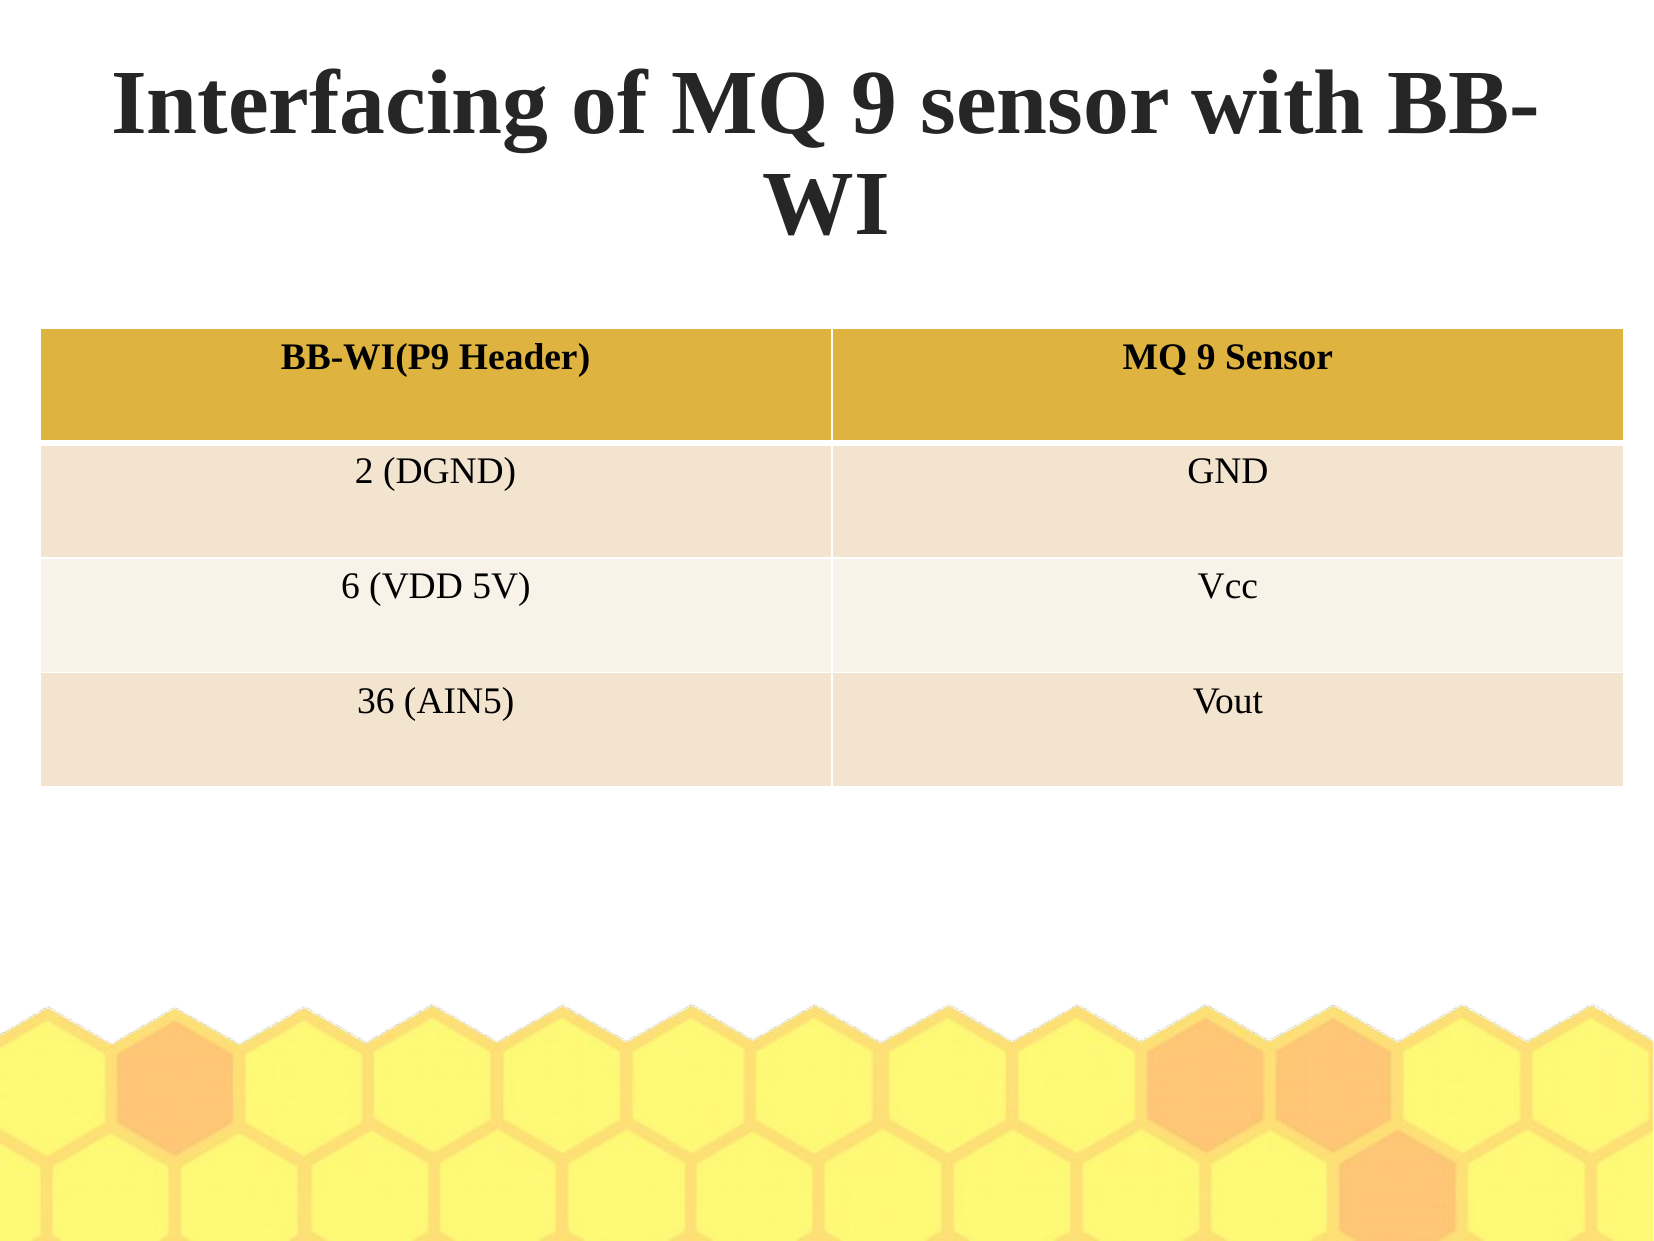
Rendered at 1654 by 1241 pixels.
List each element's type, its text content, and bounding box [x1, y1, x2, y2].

table_header BB-WI(P9 Header) [41, 329, 831, 440]
picture [0, 1001, 1654, 1241]
table_cell 6 (VDD 5V) [41, 559, 831, 672]
table_header MQ 9 Sensor [833, 329, 1623, 440]
table_cell Vout [833, 673, 1623, 786]
table_cell 2 (DGND) [41, 446, 831, 557]
table_cell Vcc [833, 559, 1623, 672]
table_cell GND [833, 446, 1623, 557]
table_cell 36 (AIN5) [41, 673, 831, 786]
title Interfacing of MQ 9 sensor with BB-WI [82, 49, 1571, 257]
